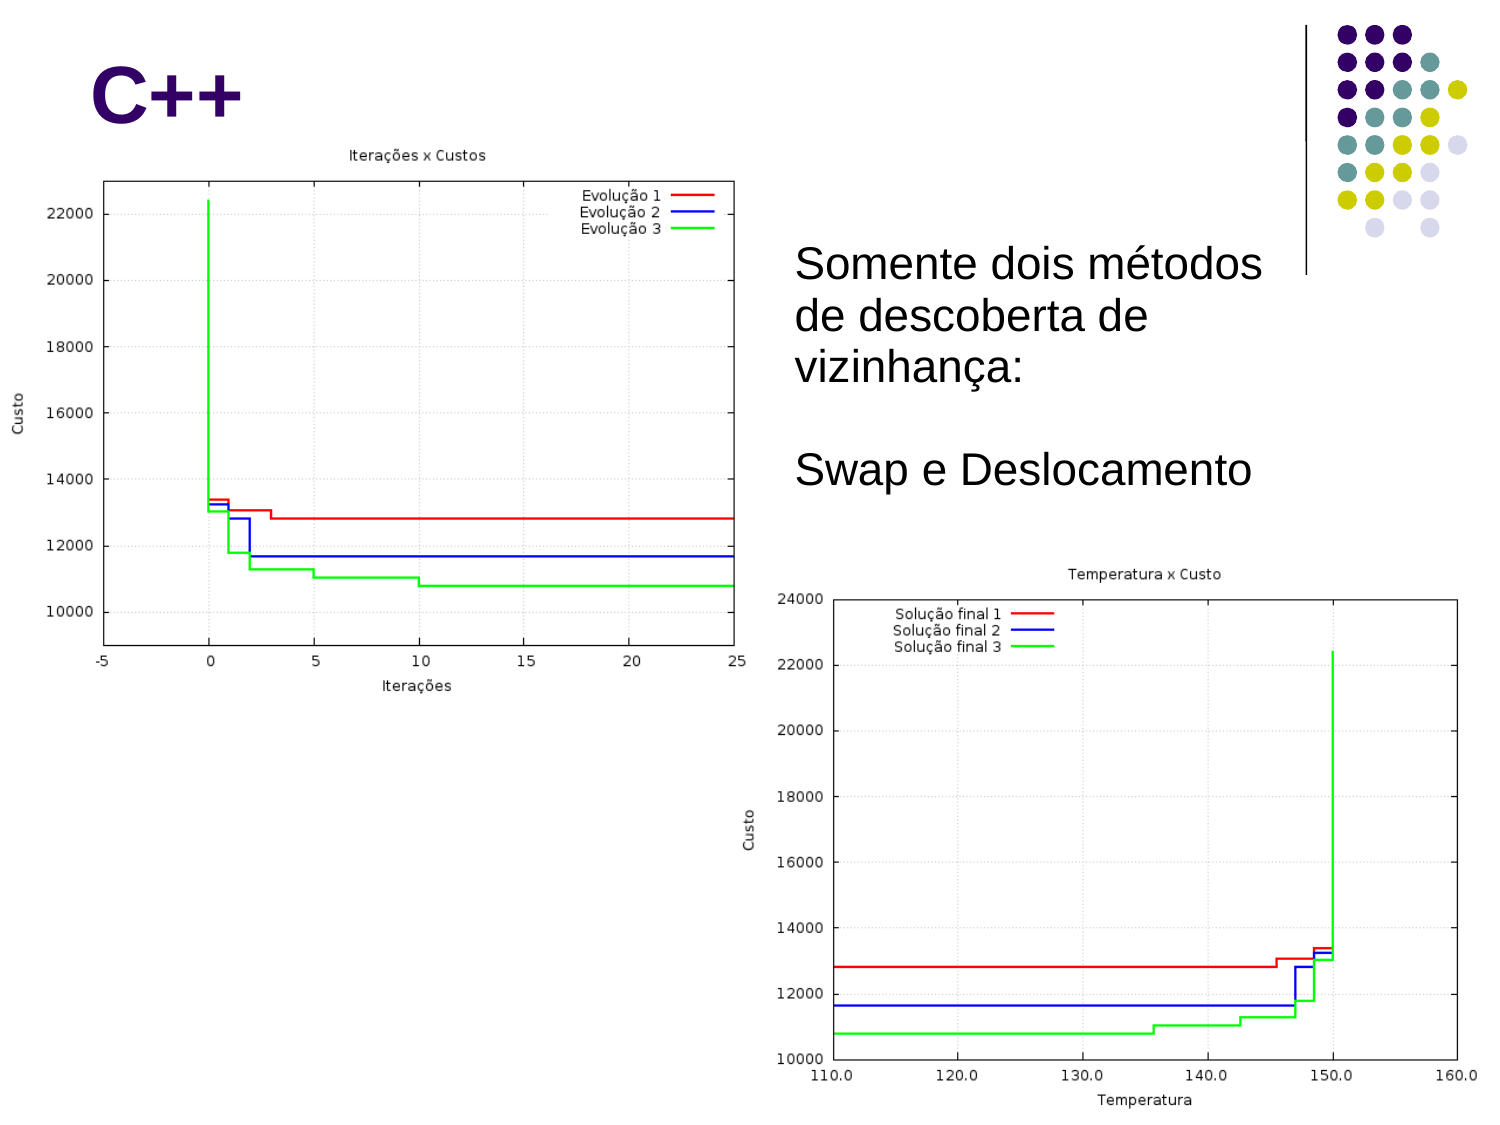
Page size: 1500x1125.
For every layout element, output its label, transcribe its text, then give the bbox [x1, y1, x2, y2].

title C++ [75, 53, 556, 130]
picture [5, 130, 1485, 1111]
text_box Somente dois métodos de descoberta de vizinhança: Swap e Deslocamento [779, 231, 1317, 503]
